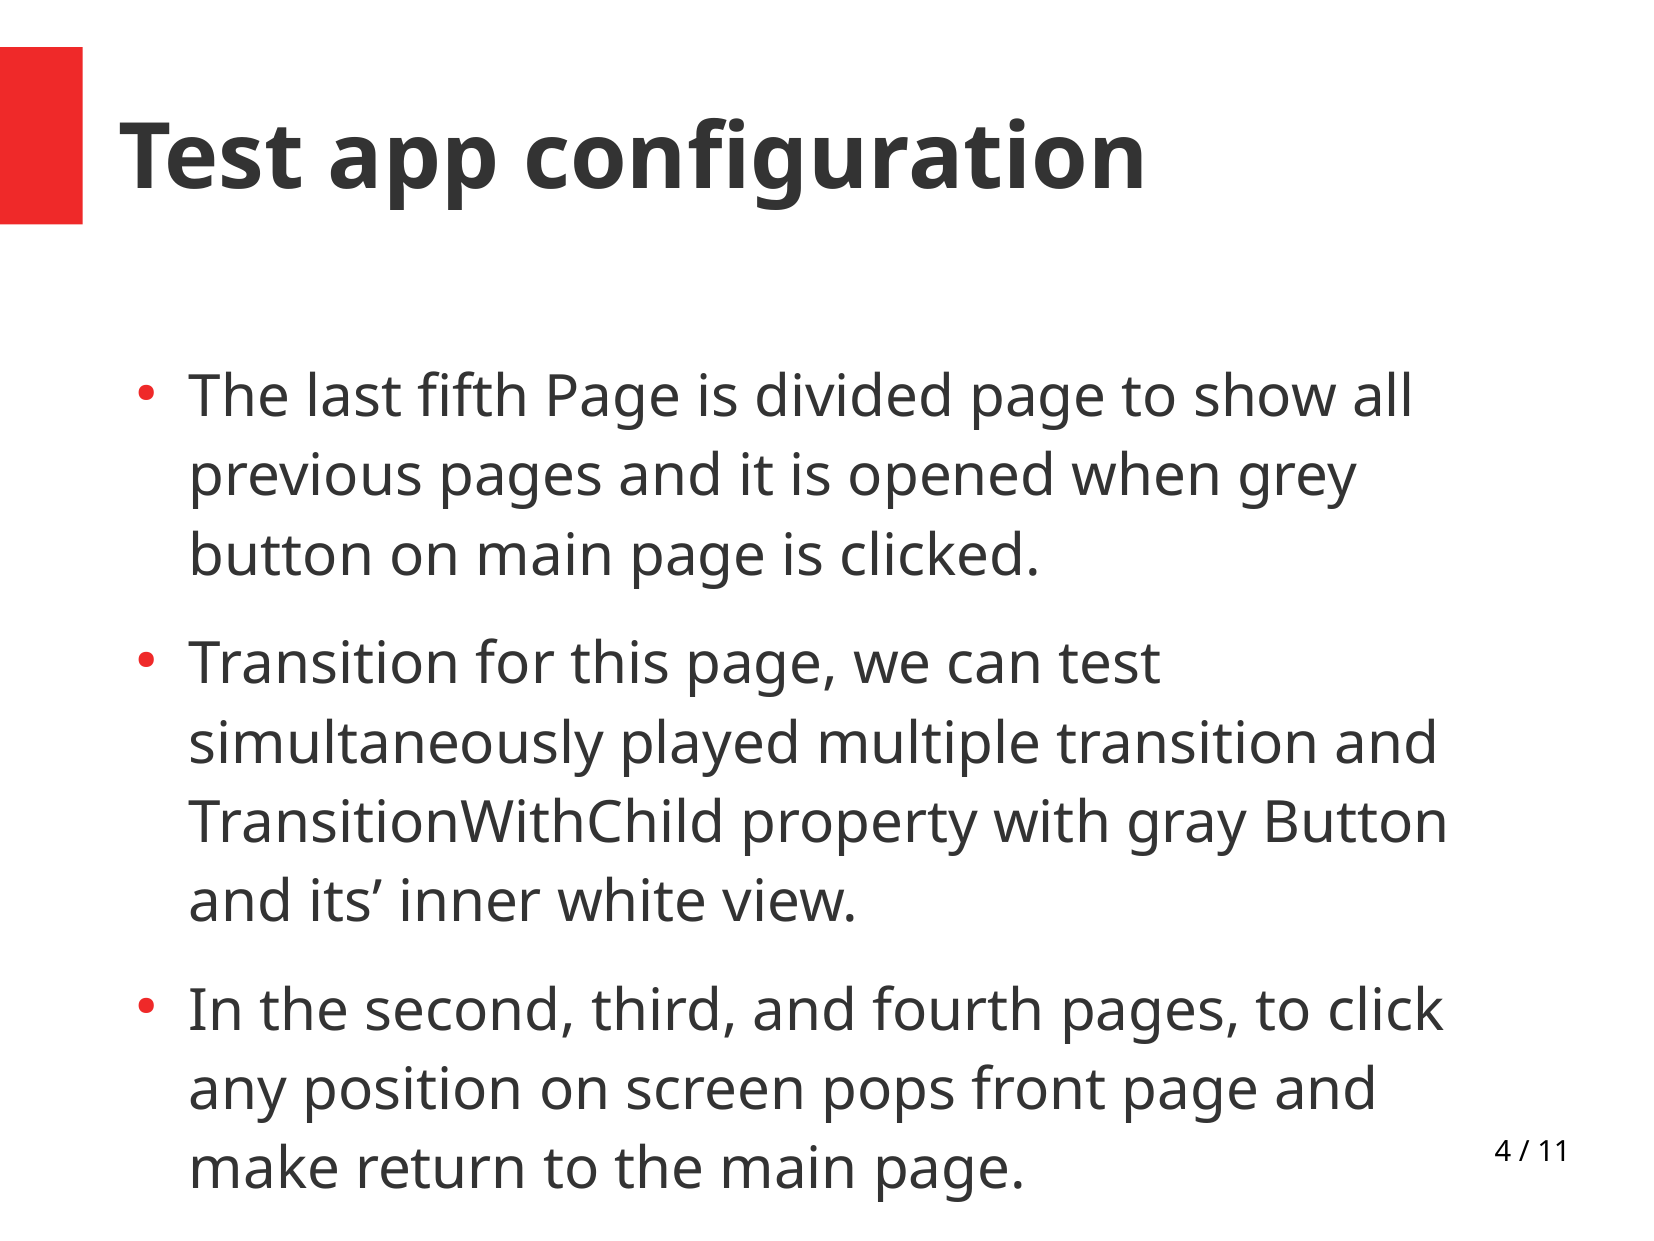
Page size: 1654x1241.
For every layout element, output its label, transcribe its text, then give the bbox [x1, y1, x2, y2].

title Test app configuration [118, 49, 1571, 257]
list The last fifth Page is divided page to show all previous pages and it is opened when grey button on main page is clicked. Transition for this page, we can test simultaneously played multiple transition and TransitionWithChild property with gray Button and its’ inner white view. In the second, third, and fourth pages, to click any position on screen pops front page and make return to the main page. In the last page, right bottom gray button is return button to the main page. [118, 354, 1536, 1074]
